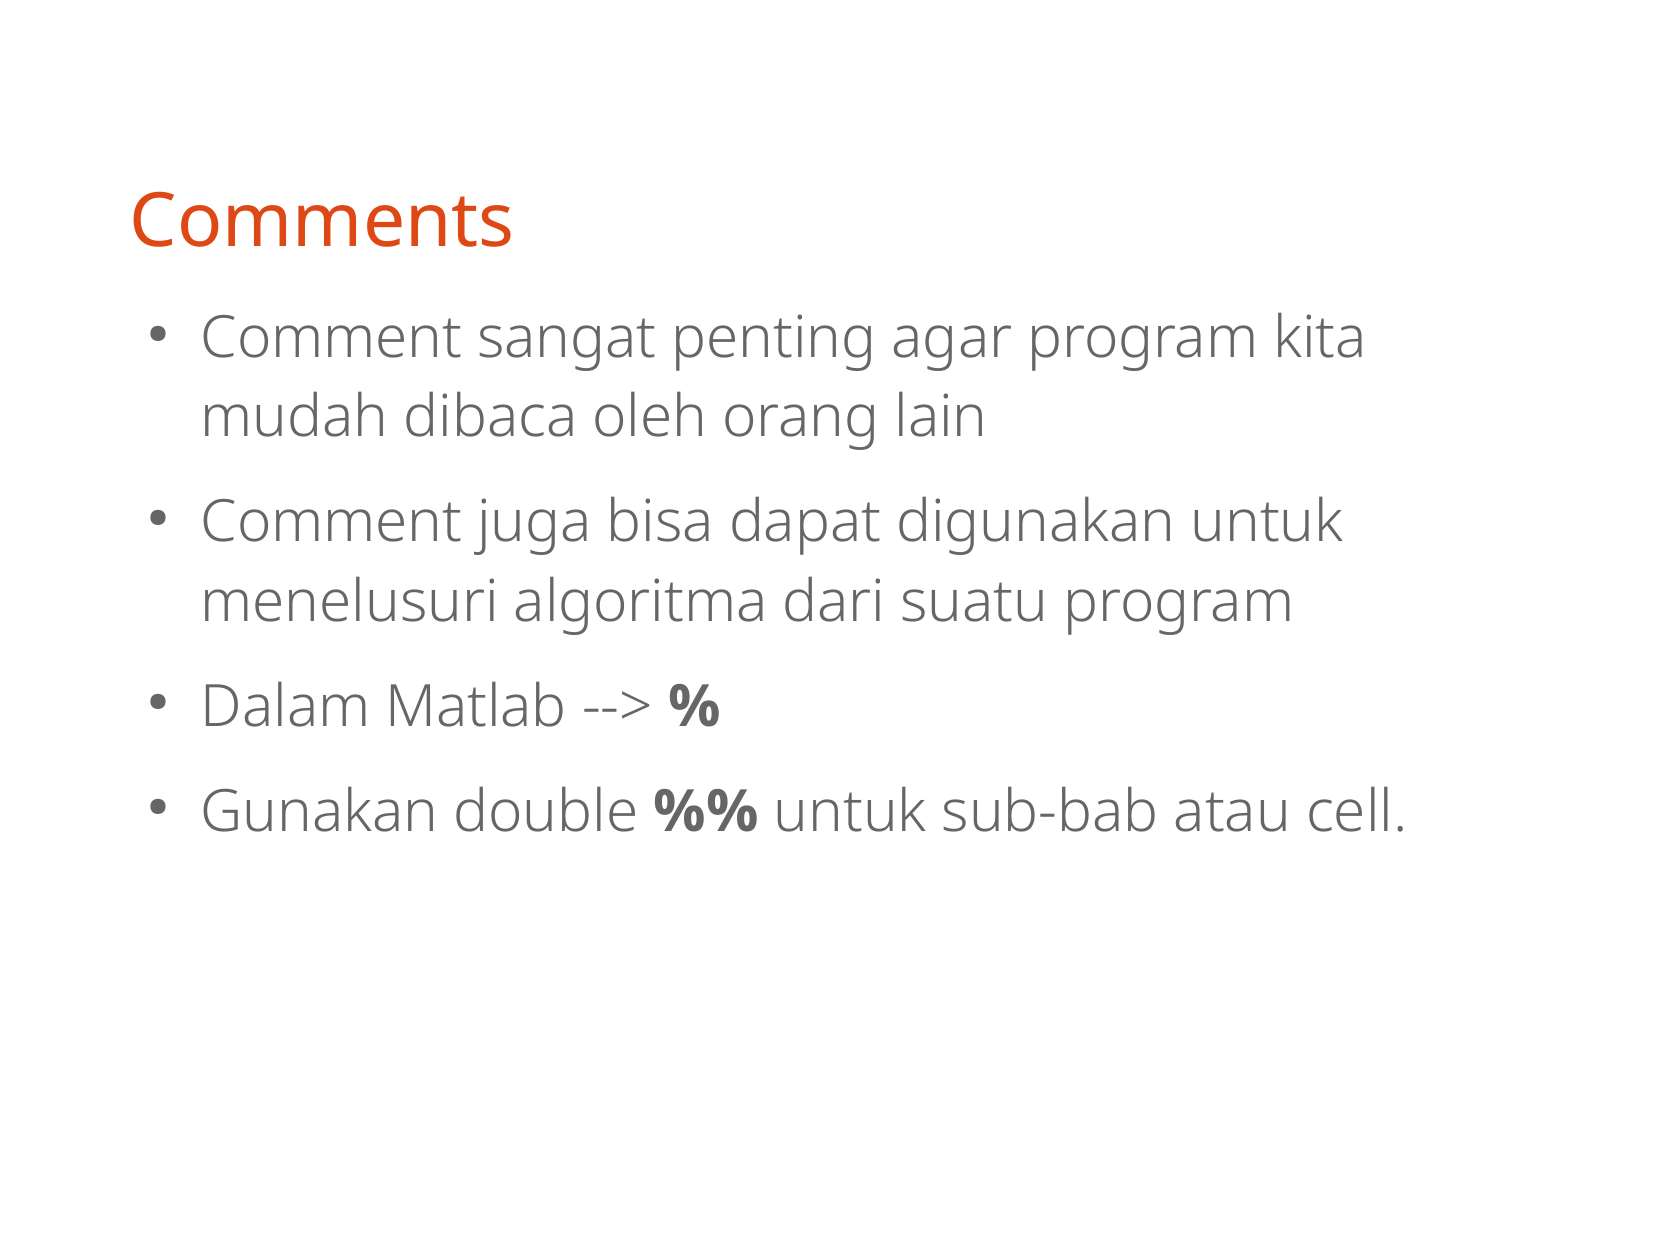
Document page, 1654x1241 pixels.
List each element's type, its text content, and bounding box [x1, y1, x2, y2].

list Comment sangat penting agar program kita mudah dibaca oleh orang lain Comment juga bisa dapat digunakan untuk menelusuri algoritma dari suatu program Dalam Matlab --> % Gunakan double %% untuk sub-bab atau cell. [129, 295, 1518, 1010]
title Comments [129, 153, 1518, 281]
